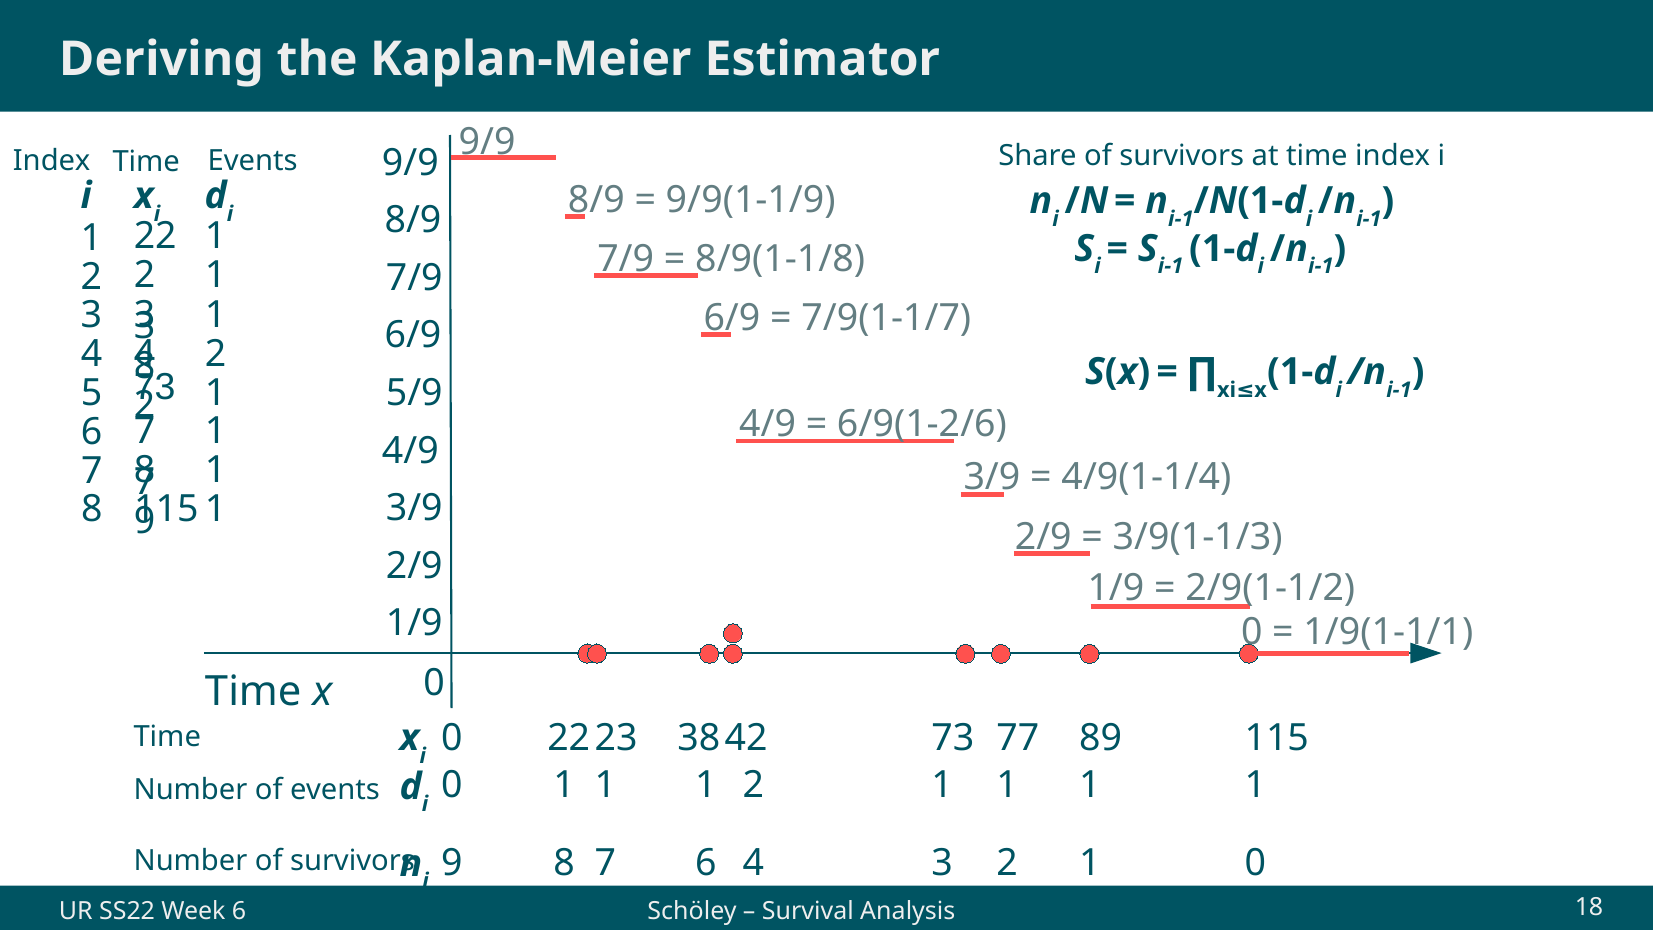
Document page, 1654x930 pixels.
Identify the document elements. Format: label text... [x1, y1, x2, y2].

text_box 1 [189, 200, 262, 260]
text_box ni /N = ni-1/N(1-di /ni-1) [1014, 166, 1392, 234]
text_box Events [192, 131, 367, 182]
text_box 2 [65, 241, 117, 280]
text_box 1 [916, 750, 981, 810]
text_box 1 [981, 750, 1054, 810]
text_box 2 [727, 750, 800, 810]
text_box Number of events [118, 761, 384, 811]
text_box 42 [119, 319, 190, 378]
text_box 0 [426, 750, 498, 810]
text_box 7 [579, 828, 652, 888]
text_box [955, 644, 976, 664]
text_box [723, 623, 743, 643]
text_box 1 [680, 750, 727, 810]
text_box 22 [119, 200, 189, 240]
text_box 3/9 = 4/9(1-1/4) [948, 442, 1247, 502]
text_box 6/9 = 7/9(1-1/7) [688, 282, 988, 342]
text_box Time [118, 708, 384, 758]
text_box 0 = 1/9(1-1/1) [1226, 597, 1488, 656]
text_box 2 [981, 828, 1054, 888]
text_box 73 [119, 378, 190, 395]
text_box 3/9 [371, 473, 460, 530]
text_box 6 [66, 396, 117, 435]
text_box 1/9 = 2/9(1-1/2) [1072, 553, 1371, 612]
text_box 1 [190, 474, 283, 534]
text_box 4/9 [367, 415, 460, 475]
text_box 115 [1229, 703, 1323, 763]
text_box 8/9 = 9/9(1-1/9) [553, 164, 852, 224]
text_box ni [384, 828, 441, 897]
text_box 1 [1064, 750, 1137, 810]
text_box 5 [66, 358, 117, 396]
text_box Time [97, 132, 192, 183]
text_box 1 [190, 279, 262, 319]
text_box 73 [916, 703, 981, 750]
text_box 6/9 [369, 300, 460, 360]
text_box 3 [916, 828, 981, 888]
text_box 9/9 [443, 106, 532, 166]
text_box 8 [538, 828, 579, 888]
text_box 115 [119, 474, 190, 534]
text_box 1 [190, 240, 262, 279]
text_box i [65, 182, 106, 202]
text_box 8/9 [369, 187, 460, 245]
text_box Index [0, 131, 192, 182]
text_box 23 [119, 240, 190, 279]
text_box [1079, 644, 1100, 664]
text_box 1 [538, 750, 579, 810]
text_box 2/9 = 3/9(1-1/3) [1000, 501, 1299, 561]
text_box [991, 644, 1011, 664]
text_box 7/9 [371, 245, 460, 300]
text_box Time x [460, 652, 912, 767]
text_box di [189, 161, 246, 200]
text_box 1 [190, 395, 262, 435]
text_box Time x [190, 652, 408, 708]
text_box 0 [1229, 828, 1302, 888]
text_box 1 [579, 750, 652, 810]
text_box 2 [190, 319, 262, 378]
text_box 1 [1064, 828, 1137, 888]
text_box 9/9 [367, 127, 460, 187]
text_box xi [384, 703, 426, 752]
text_box 4 [66, 319, 117, 358]
text_box 0 [408, 647, 460, 703]
text_box 7 [66, 435, 117, 474]
text_box Si = Si-1 (1-di /ni-1) [1059, 213, 1361, 281]
text_box 1 [65, 202, 117, 241]
title Deriving the Kaplan-Meier Estimator [58, 0, 1594, 117]
text_box 1 [190, 378, 262, 395]
text_box 38 [662, 703, 709, 763]
text_box Share of survivors at time index i [983, 127, 1392, 177]
text_box 38 [119, 279, 190, 319]
text_box 1 [190, 435, 262, 474]
text_box 1/9 [371, 588, 460, 648]
text_box 9 [426, 828, 498, 888]
text_box [1239, 656, 1258, 664]
text_box 4 [727, 828, 800, 888]
text_box 4/9 = 6/9(1-2/6) [724, 389, 1023, 448]
text_box S(x) = ∏xi≤x(1-di /ni-1) [1070, 337, 1421, 406]
text_box 77 [119, 395, 190, 435]
text_box 89 [1064, 703, 1137, 750]
text_box 42 [709, 703, 782, 750]
text_box 89 [119, 435, 190, 474]
text_box di [384, 752, 441, 820]
text_box 23 [579, 703, 652, 750]
text_box [577, 643, 607, 664]
text_box 8 [66, 474, 117, 534]
text_box 7/9 = 8/9(1-1/8) [582, 223, 881, 283]
text_box 22 [532, 703, 579, 763]
text_box 6 [680, 828, 727, 888]
text_box Number of survivors [118, 831, 385, 882]
text_box 1 [1229, 750, 1302, 810]
text_box [699, 644, 719, 664]
text_box xi [118, 183, 173, 229]
text_box 2/9 [371, 530, 460, 588]
text_box 77 [981, 703, 1054, 750]
text_box 0 [426, 703, 498, 750]
text_box 5/9 [371, 358, 460, 415]
text_box 3 [65, 280, 117, 340]
text_box [723, 644, 743, 664]
